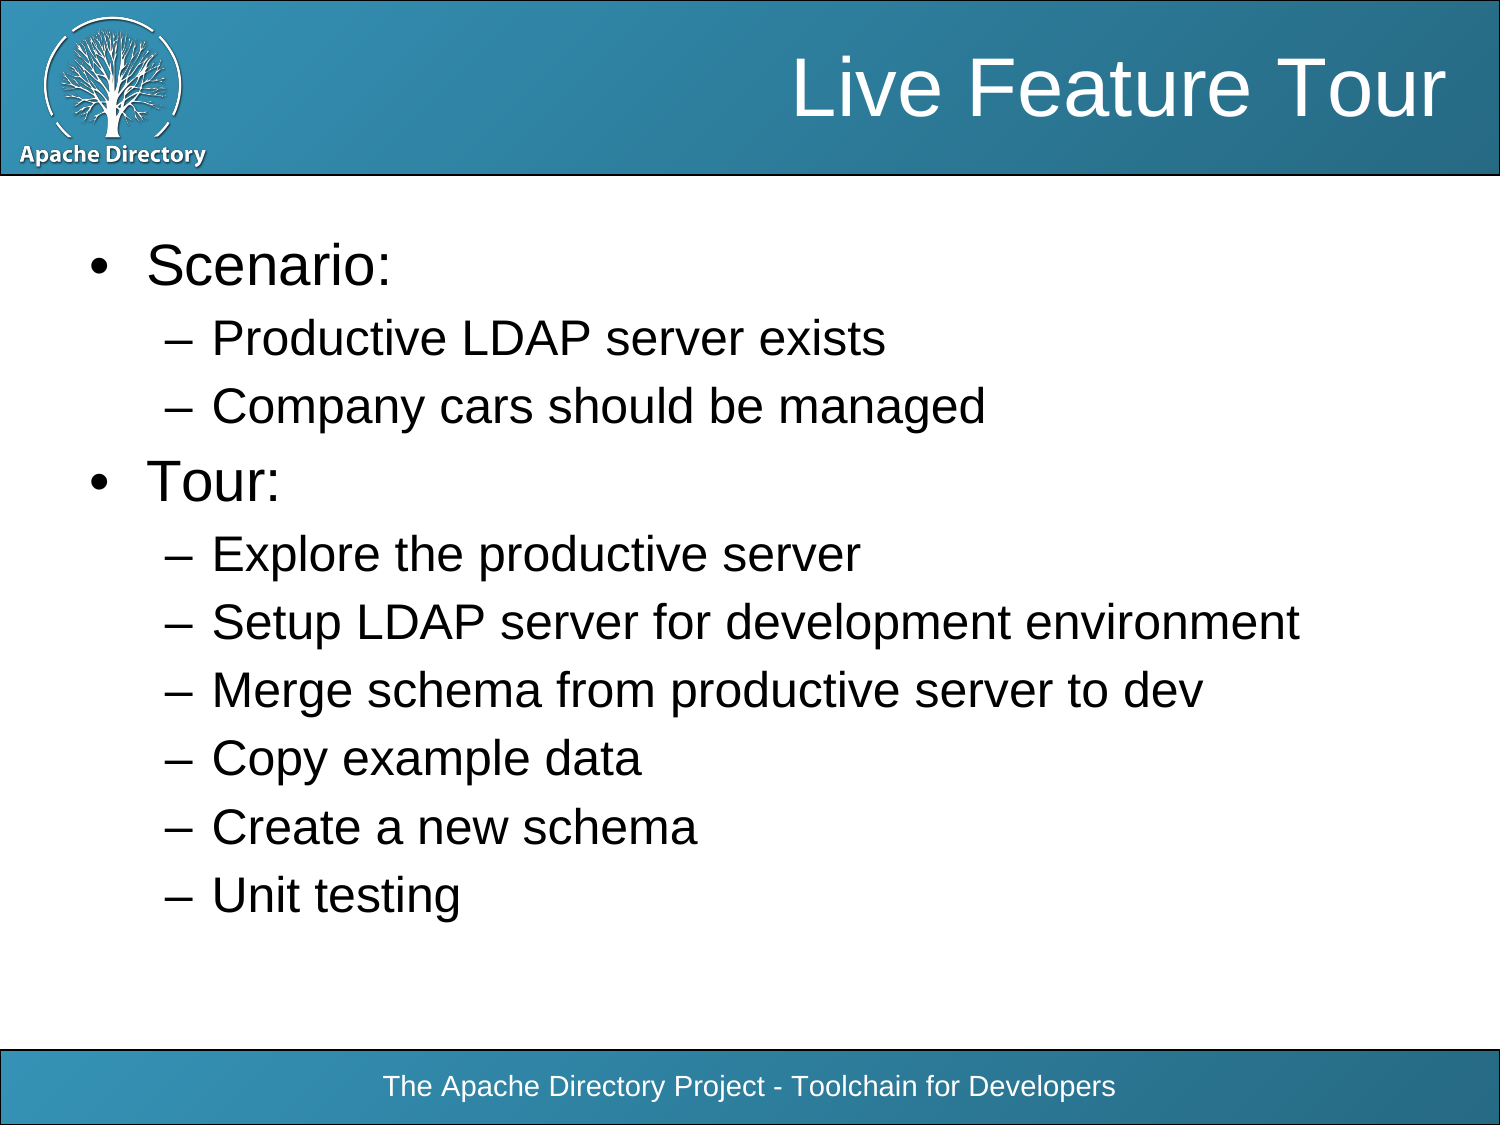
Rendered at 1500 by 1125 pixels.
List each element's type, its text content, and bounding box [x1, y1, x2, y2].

list Scenario: Productive LDAP server exists Company cars should be managed Tour: Explore the productive server Setup LDAP server for development environment Merge schema from productive server to dev Copy example data Create a new schema Unit testing [75, 224, 1426, 1013]
picture [12, 12, 213, 173]
title Live Feature Tour [237, 12, 1463, 163]
